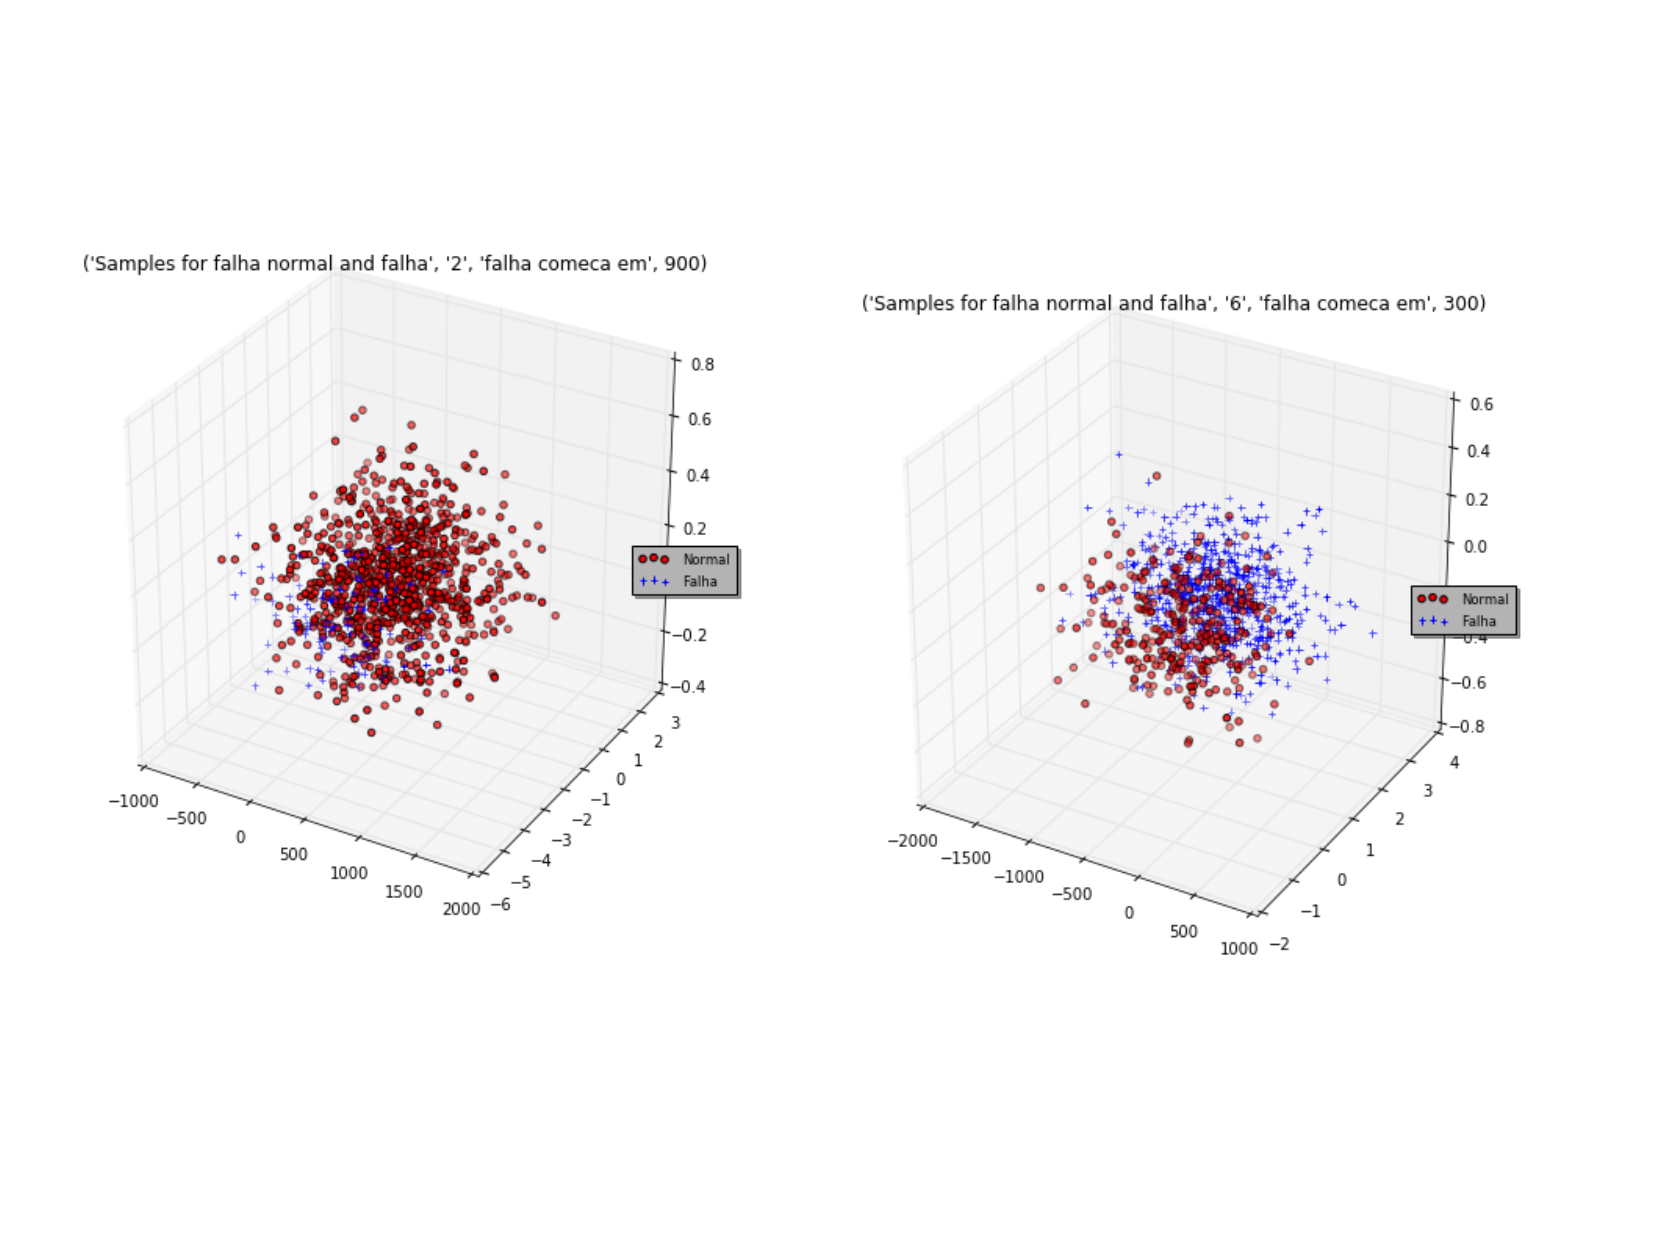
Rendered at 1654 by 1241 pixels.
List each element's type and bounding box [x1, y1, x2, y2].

picture [61, 183, 798, 934]
picture [826, 251, 1627, 969]
